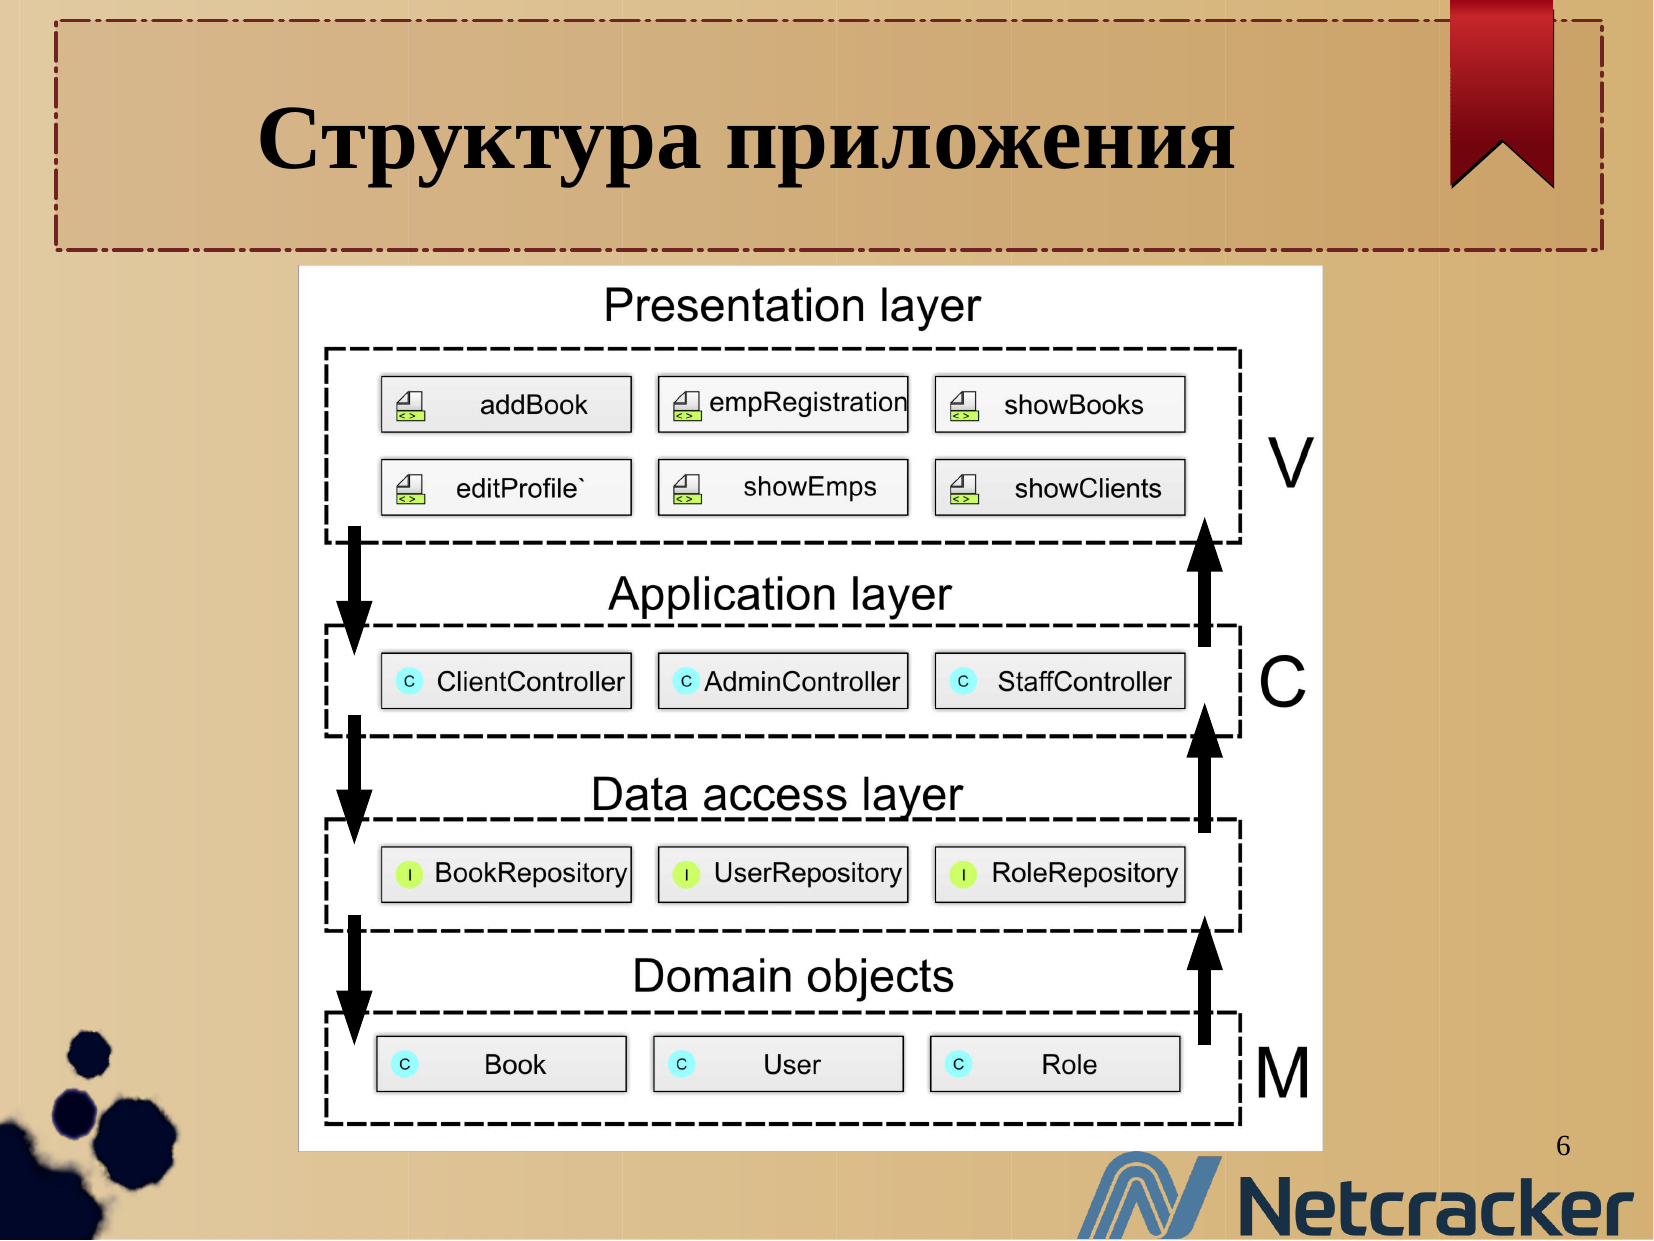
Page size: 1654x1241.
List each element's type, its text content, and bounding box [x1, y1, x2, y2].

title Структура приложения [82, 47, 1412, 229]
picture [298, 265, 1636, 1241]
